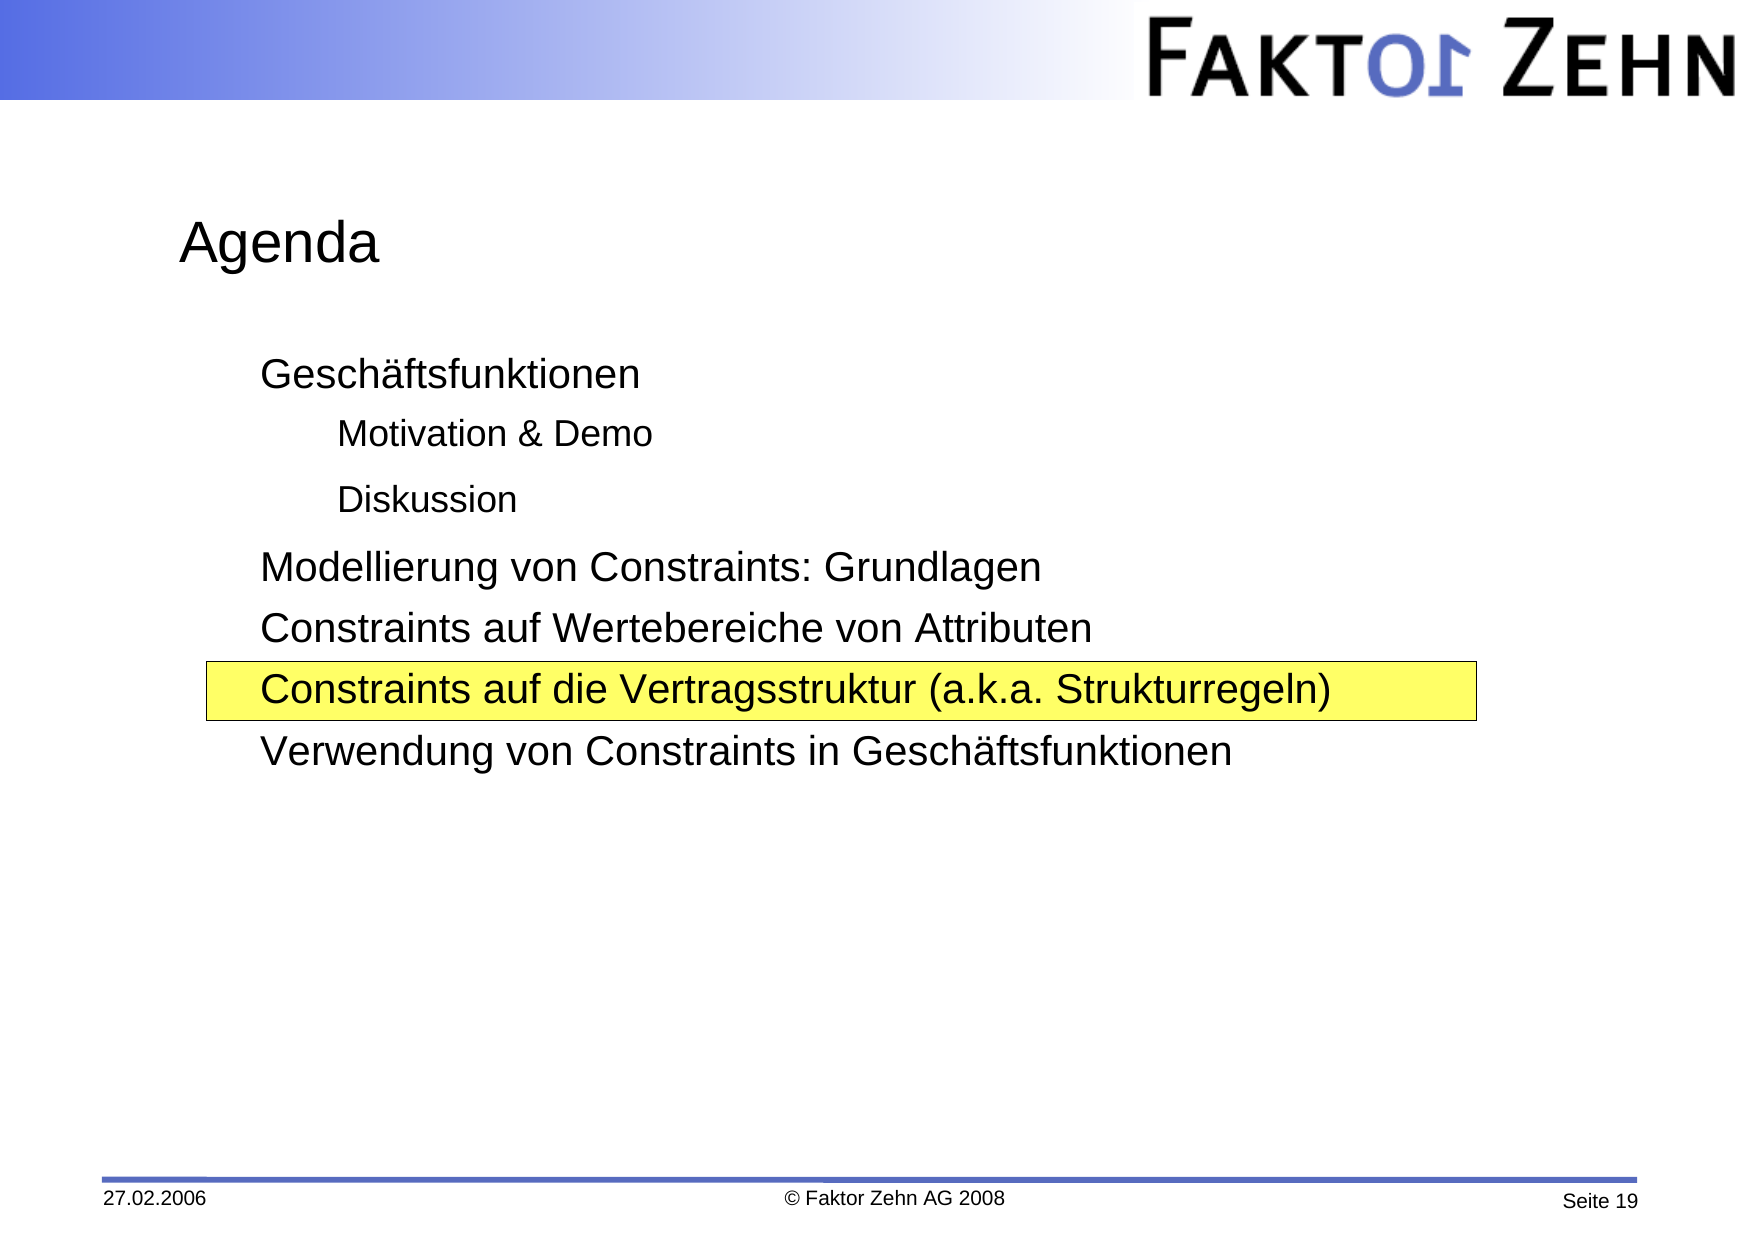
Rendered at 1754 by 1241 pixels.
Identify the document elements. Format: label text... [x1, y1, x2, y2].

text_box [206, 661, 242, 721]
list Geschäftsfunktionen Motivation & Demo Diskussion Modellierung von Constraints: Grundlagen Constraints auf Wertebereiche von Attributen Constraints auf die Vertragsstruktur (a.k.a. Strukturregeln) Verwendung von Constraints in Geschäftsfunktionen [242, 351, 1489, 1058]
picture [1133, 2, 1749, 105]
title Agenda [179, 191, 1577, 294]
